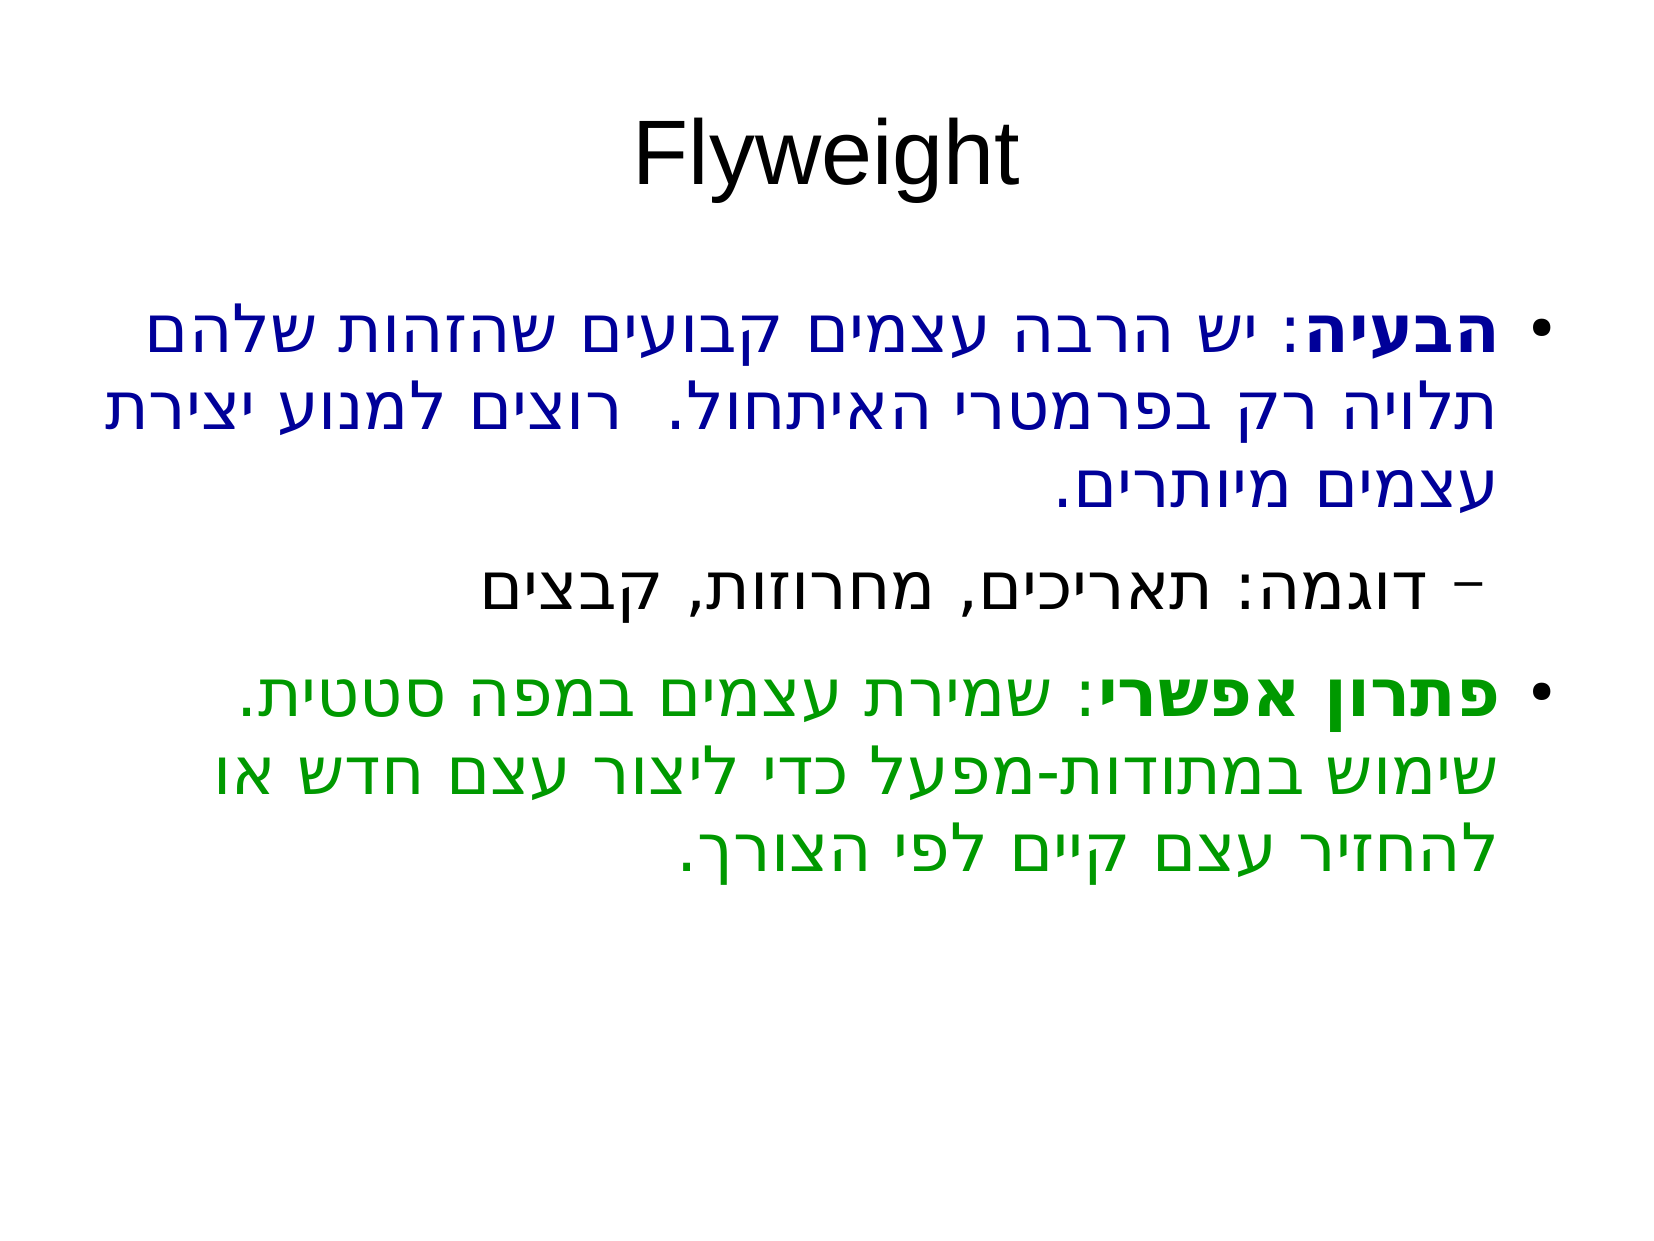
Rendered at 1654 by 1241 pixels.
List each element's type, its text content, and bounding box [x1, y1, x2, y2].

title Flyweight [82, 49, 1571, 257]
list הבעיה: יש הרבה עצמים קבועים שהזהות שלהם תלויה רק בפרמטרי האיתחול. רוצים למנוע יצירת עצמים מיותרים. דוגמה: תאריכים, מחרוזות, קבצים פתרון אפשרי: שמירת עצמים במפה סטטית. שימוש במתודות-מפעל כדי ליצור עצם חדש או להחזיר עצם קיים לפי הצורך. [82, 290, 1571, 1010]
